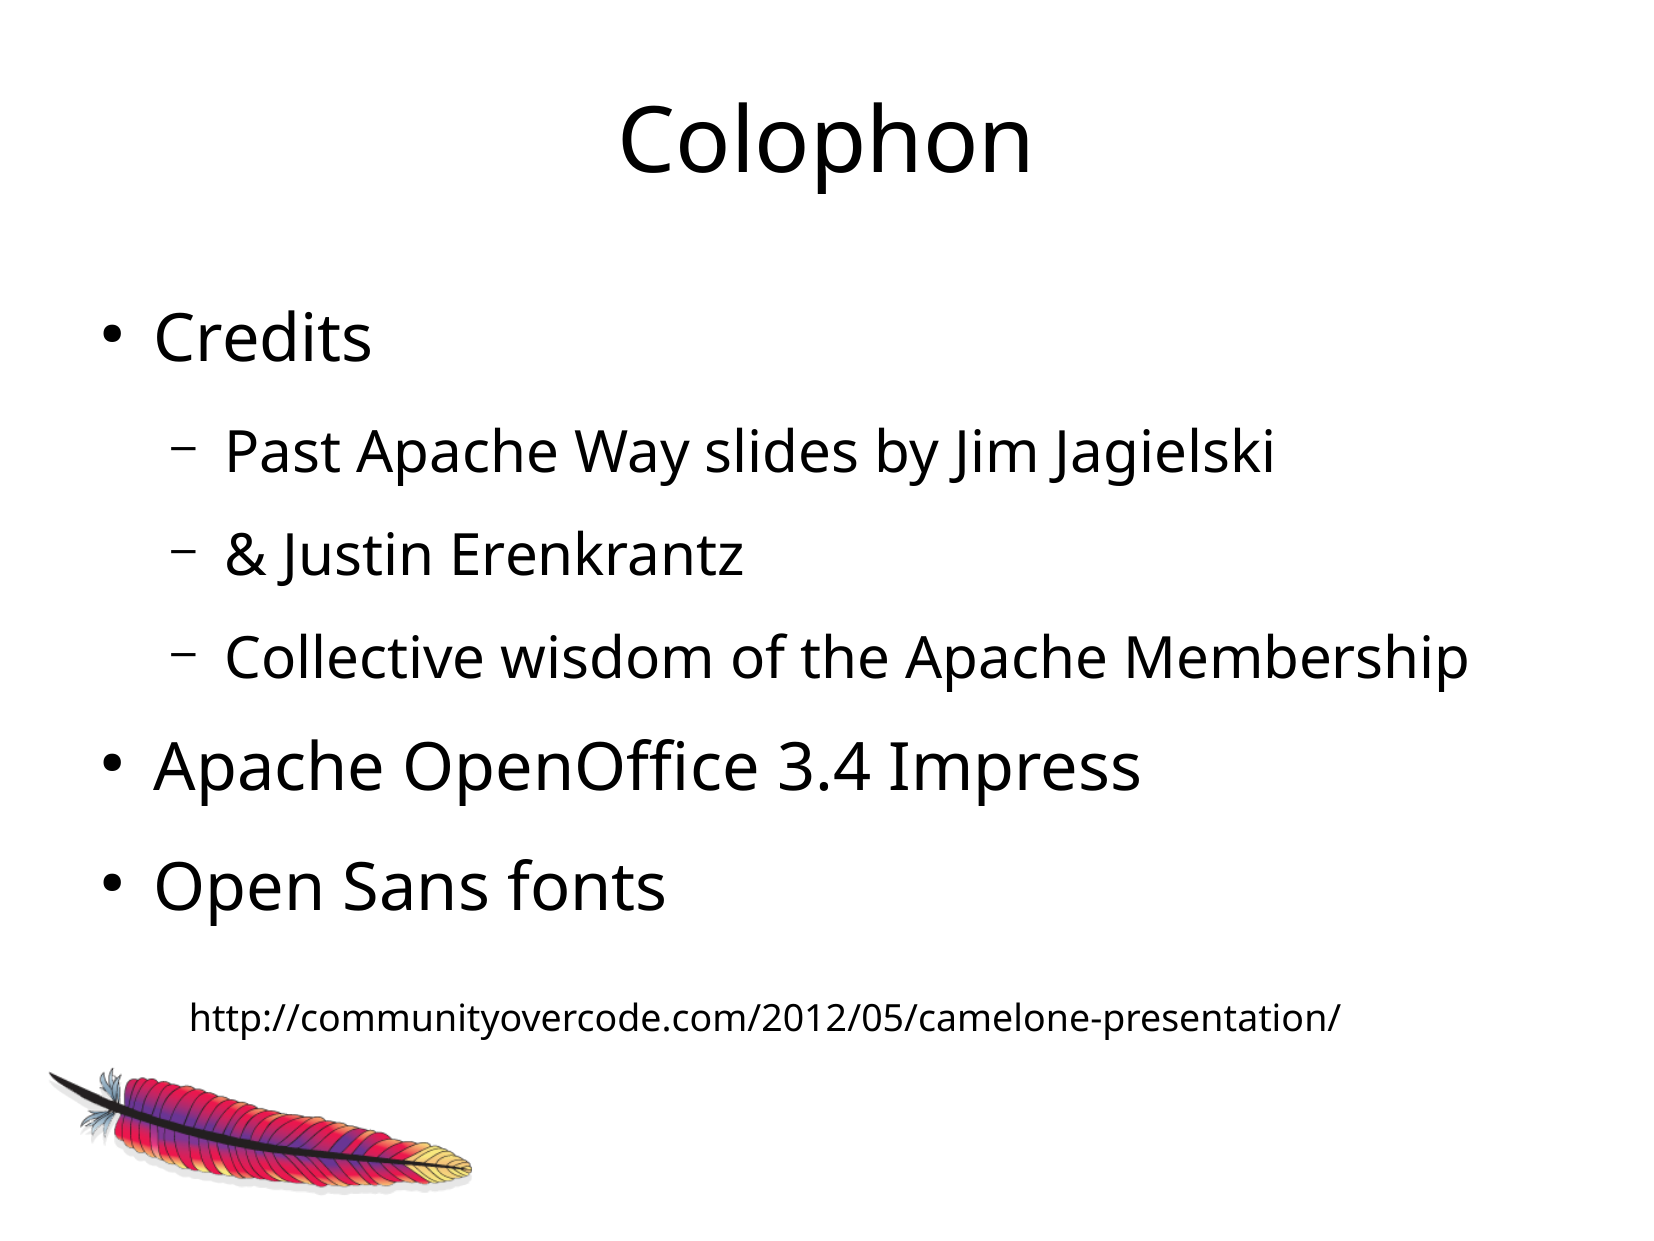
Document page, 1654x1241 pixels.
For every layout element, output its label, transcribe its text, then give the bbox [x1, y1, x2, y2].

text_box http://communityovercode.com/2012/05/camelone-presentation/ ‎ [174, 984, 1480, 1051]
title Colophon [82, 49, 1571, 226]
list Credits Past Apache Way slides by Jim Jagielski & Justin Erenkrantz Collective wisdom of the Apache Membership Apache OpenOffice 3.4 Impress Open Sans fonts [82, 290, 1571, 931]
picture [45, 1064, 477, 1200]
